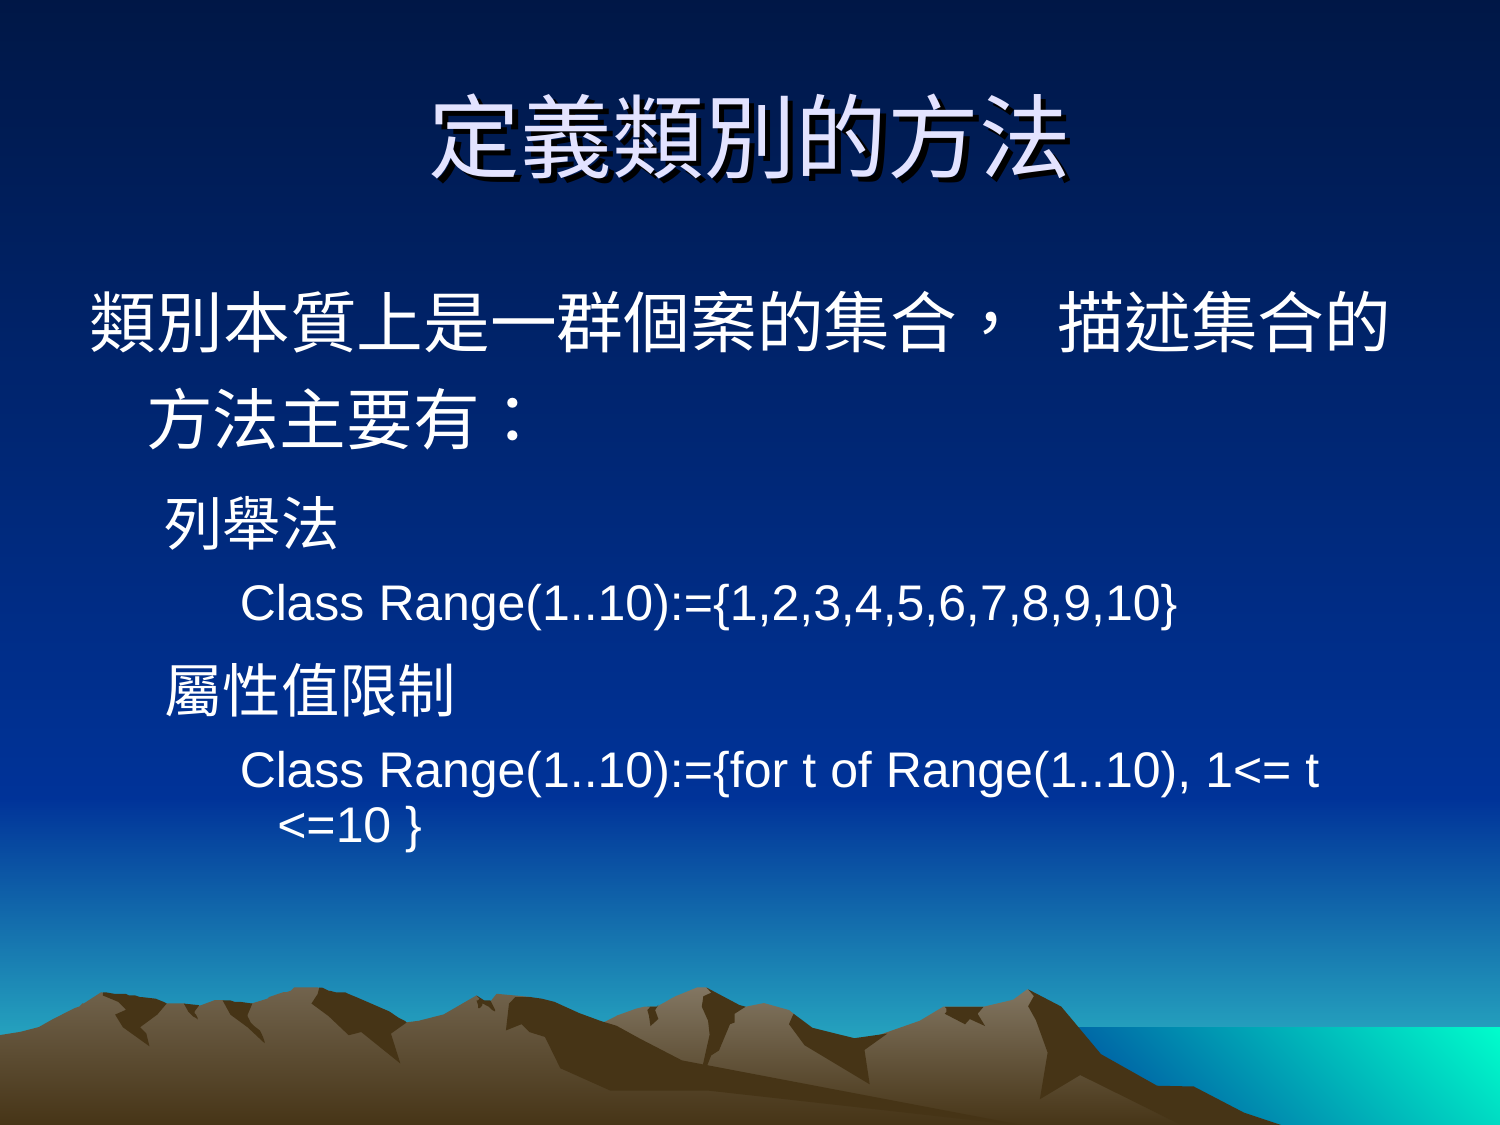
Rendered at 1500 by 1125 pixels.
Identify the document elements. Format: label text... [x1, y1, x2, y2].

list 類別本質上是一群個案的集合， 描述集合的方法主要有： 列舉法 Class Range(1..10):={1,2,3,4,5,6,7,8,9,10} 屬性值限制 Class Range(1..10):={for t of Range(1..10), 1<= t <=10 } [75, 262, 1426, 1001]
title 定義類別的方法 [75, 37, 1426, 225]
